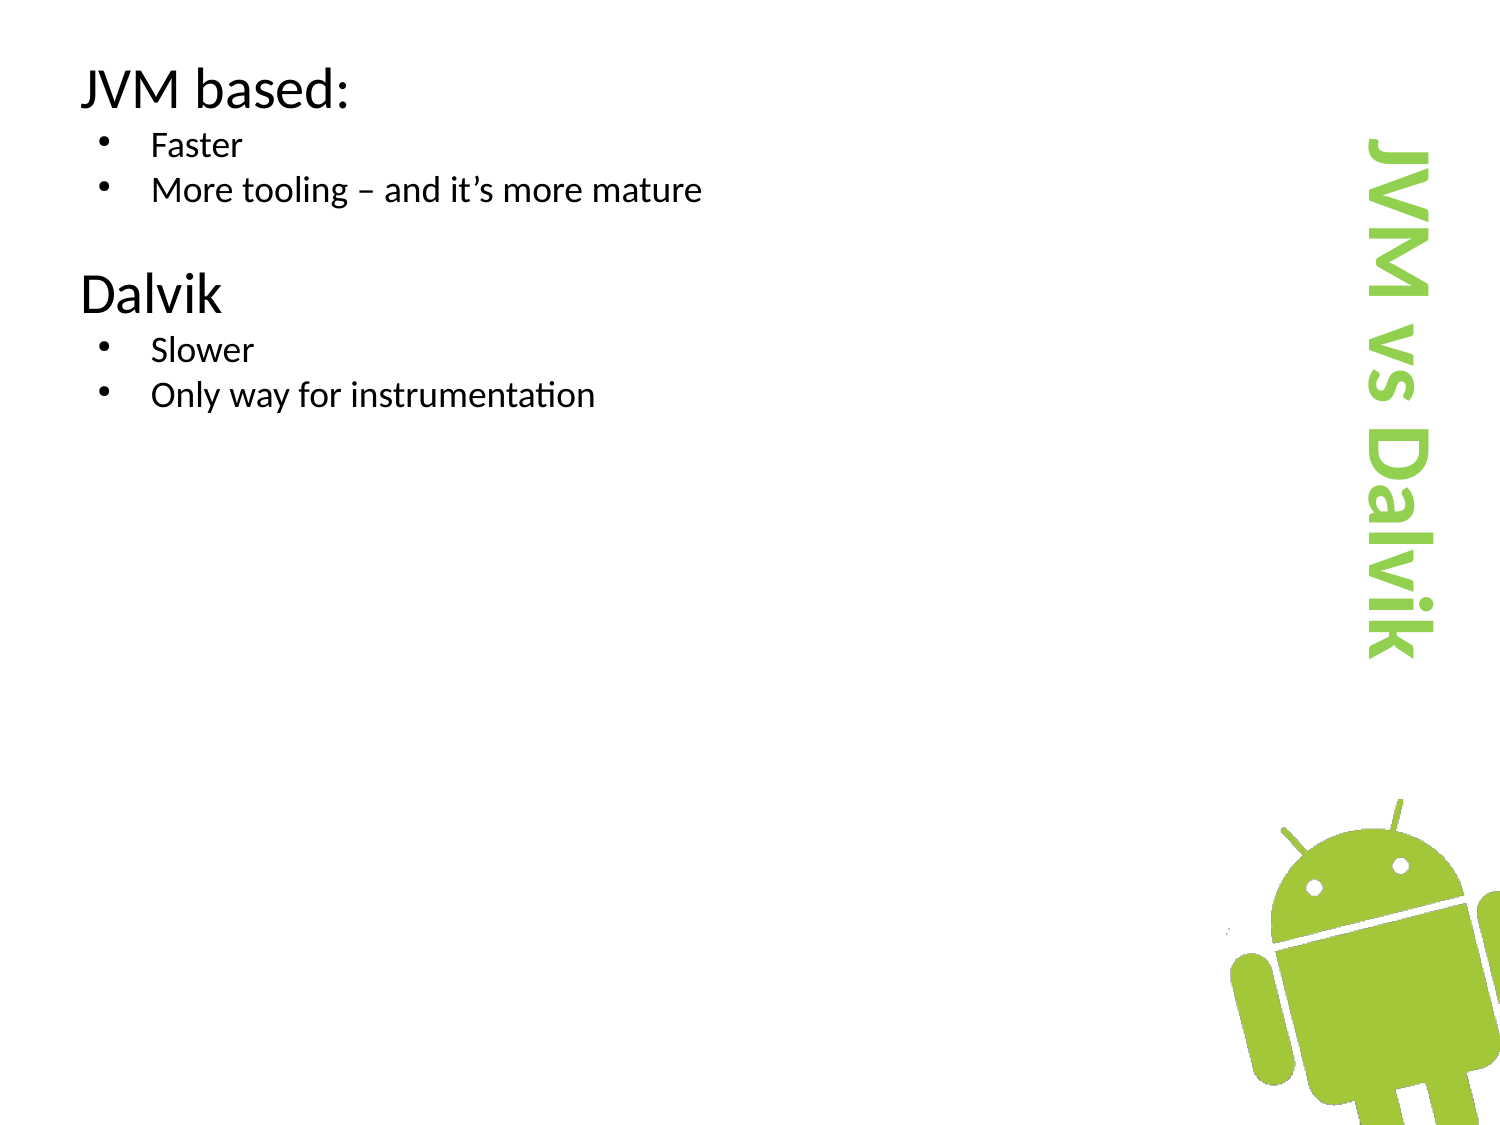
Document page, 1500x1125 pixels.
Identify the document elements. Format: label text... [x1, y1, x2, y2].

title JVM vs Dalvik [1312, 0, 1500, 799]
picture [1226, 799, 1500, 1125]
list JVM based: Faster More tooling – and it’s more mature Dalvik Slower Only way for instrumentation [64, 42, 1306, 1059]
